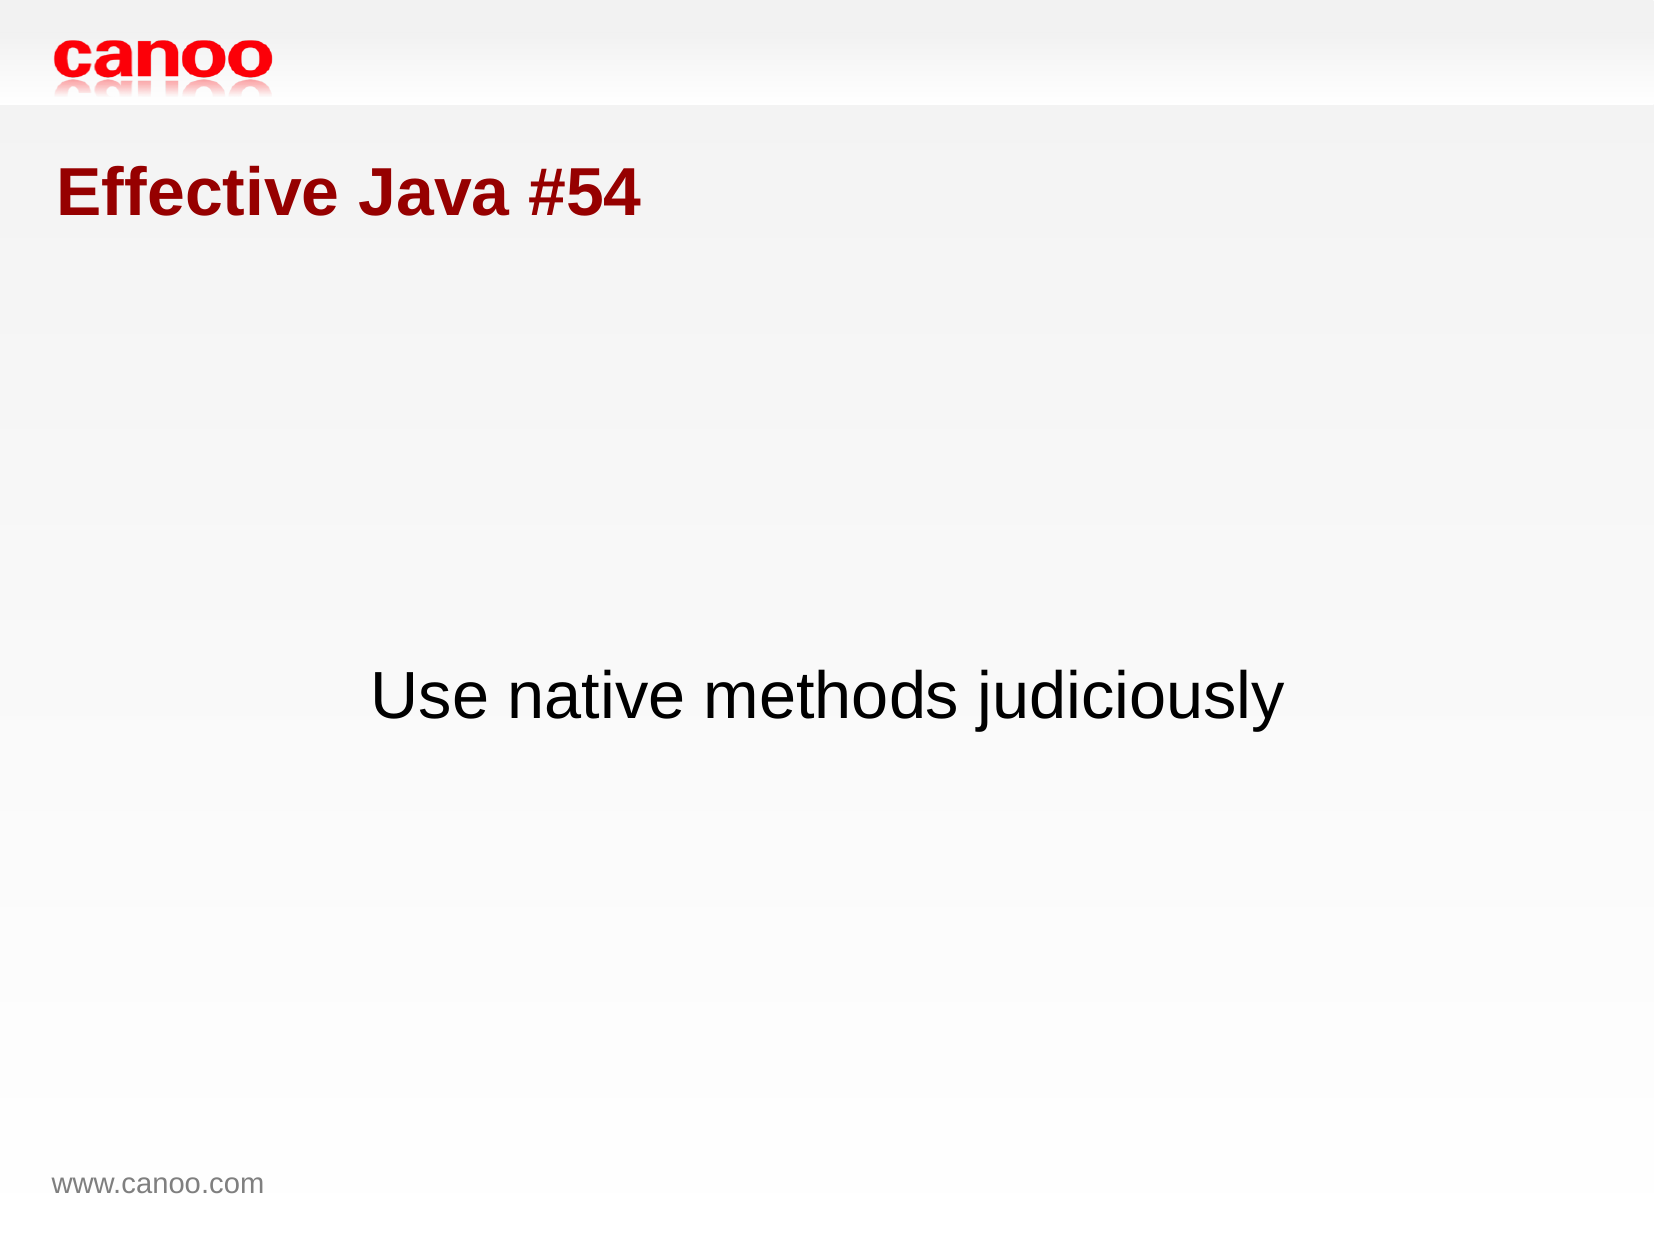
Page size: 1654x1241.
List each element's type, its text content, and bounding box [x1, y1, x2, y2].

title Effective Java #54 [48, 138, 1609, 238]
text_box Use native methods judiciously [48, 282, 1609, 1102]
picture [51, 37, 273, 119]
